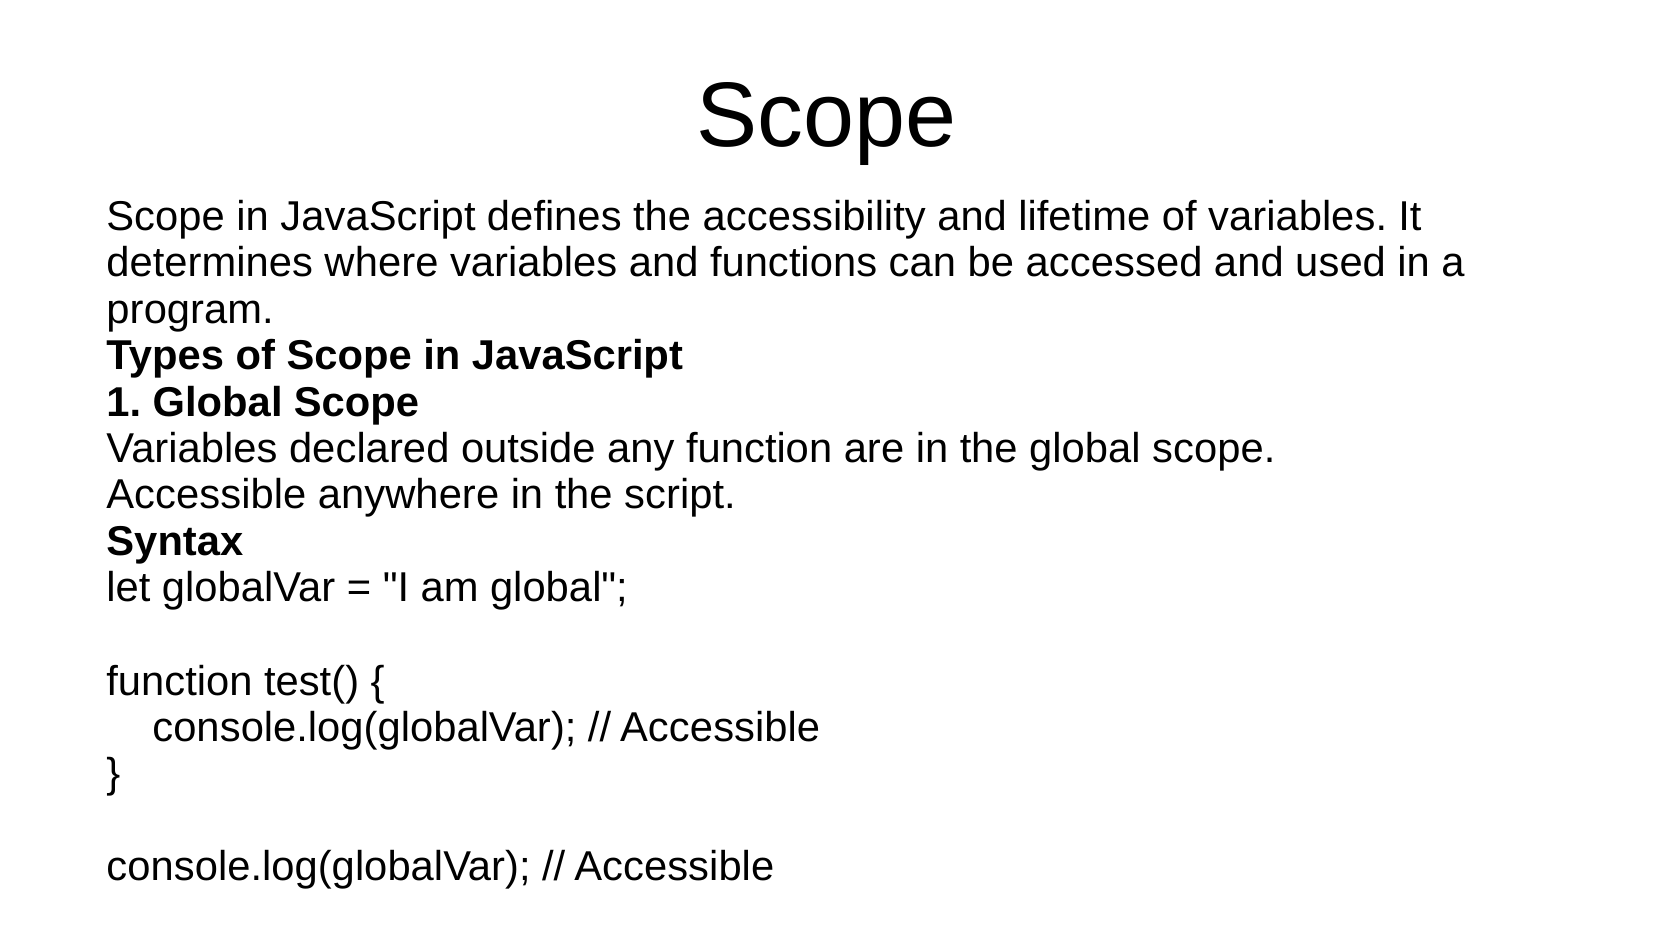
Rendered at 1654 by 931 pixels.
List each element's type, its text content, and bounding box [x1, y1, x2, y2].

subtitle Scope in JavaScript defines the accessibility and lifetime of variables. It determines where variables and functions can be accessed and used in a program. Types of Scope in JavaScript 1. Global Scope Variables declared outside any function are in the global scope. Accessible anywhere in the script. Syntax let globalVar = "I am global"; function test() { console.log(globalVar); // Accessible } console.log(globalVar); // Accessible [106, 192, 1595, 931]
title Scope [82, 37, 1571, 193]
